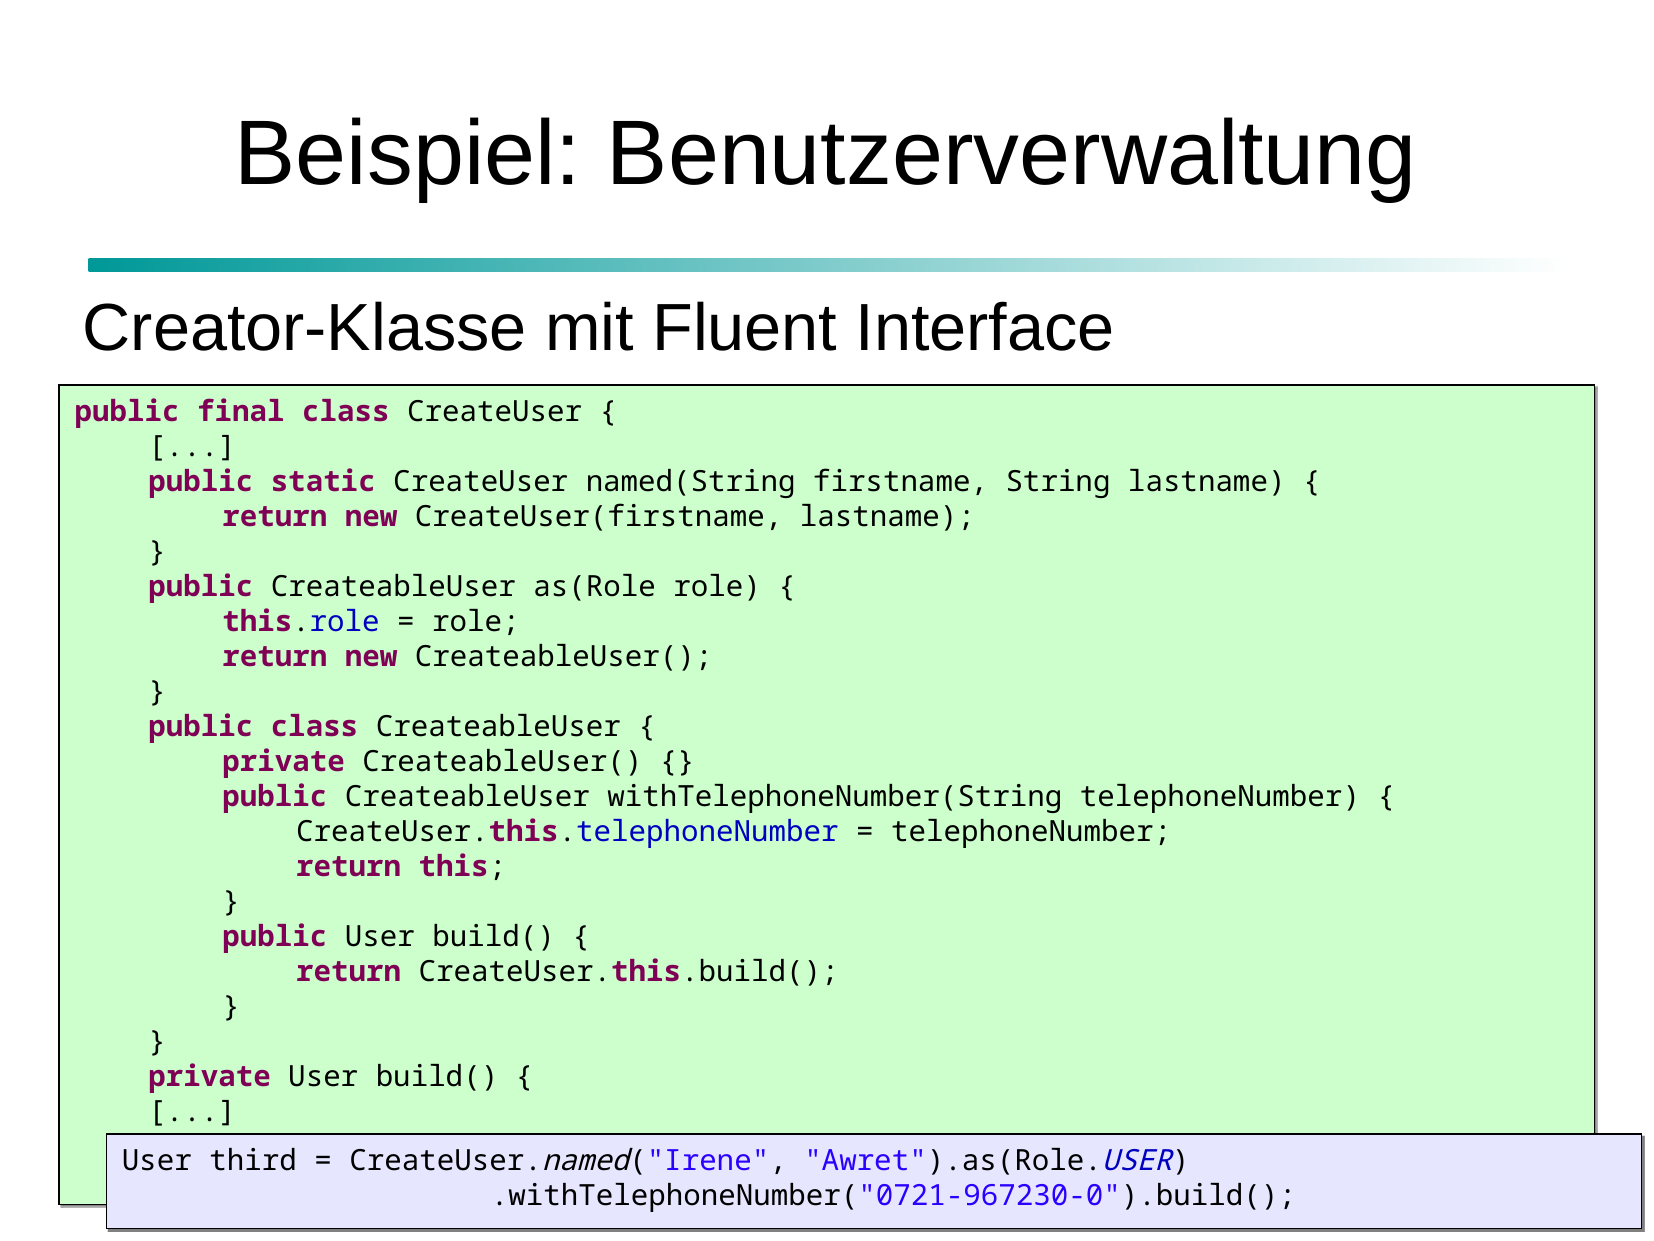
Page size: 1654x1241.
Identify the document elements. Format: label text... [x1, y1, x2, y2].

text_box public final class CreateUser { [...] public static CreateUser named(String firstname, String lastname) { return new CreateUser(firstname, lastname); } public CreateableUser as(Role role) { this.role = role; return new CreateableUser(); } public class CreateableUser { private CreateableUser() {} public CreateableUser withTelephoneNumber(String telephoneNumber) { CreateUser.this.telephoneNumber = telephoneNumber; return this; } public User build() { return CreateUser.this.build(); } } private User build() { [...] [59, 384, 1595, 1205]
title Beispiel: Benutzerverwaltung [82, 49, 1571, 257]
text_box User third = CreateUser.named("Irene", "Awret").as(Role.USER) .withTelephoneNumber("0721-967230-0").build(); [106, 1133, 1642, 1229]
list Creator-Klasse mit Fluent Interface [82, 290, 1571, 384]
